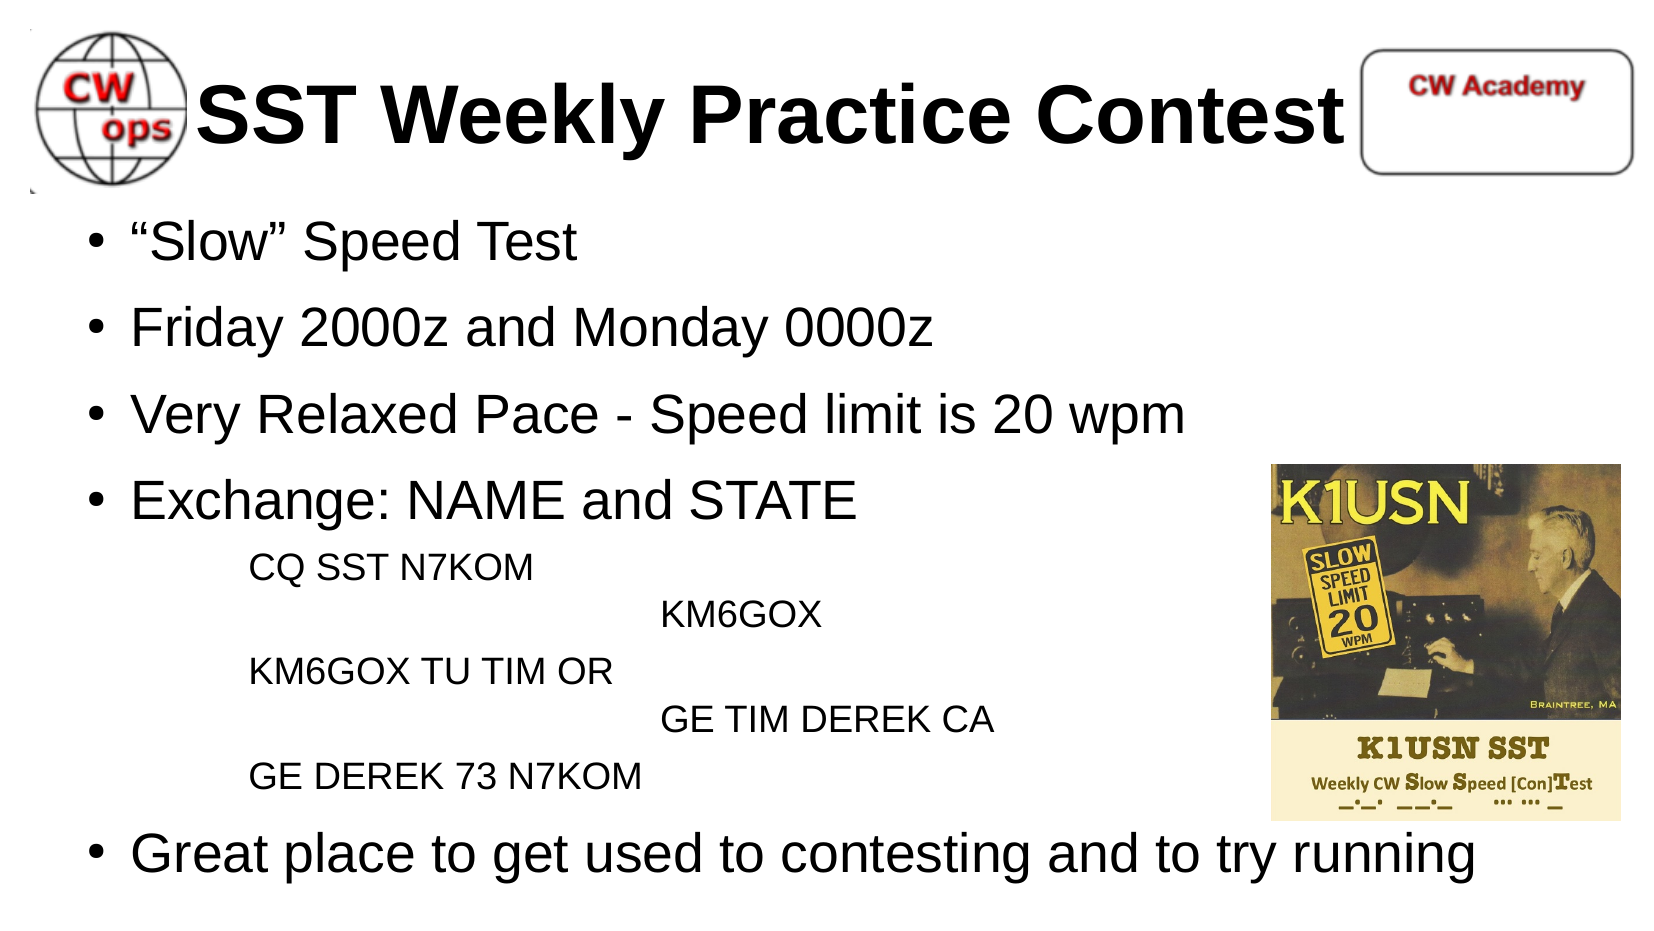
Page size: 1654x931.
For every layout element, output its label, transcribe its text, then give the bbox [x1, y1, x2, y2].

picture [1271, 464, 1621, 821]
picture [30, 29, 187, 37]
title SST Weekly Practice Contest [26, 37, 1516, 193]
picture [1516, 37, 1640, 186]
list “Slow” Speed Test Friday 2000z and Monday 0000z Very Relaxed Pace - Speed limit is 20 wpm Exchange: NAME and STATE CQ SST N7KOM KM6GOX KM6GOX TU TIM OR GE TIM DEREK CA GE DEREK 73 N7KOM Great place to get used to contesting and to try running [71, 210, 1561, 901]
